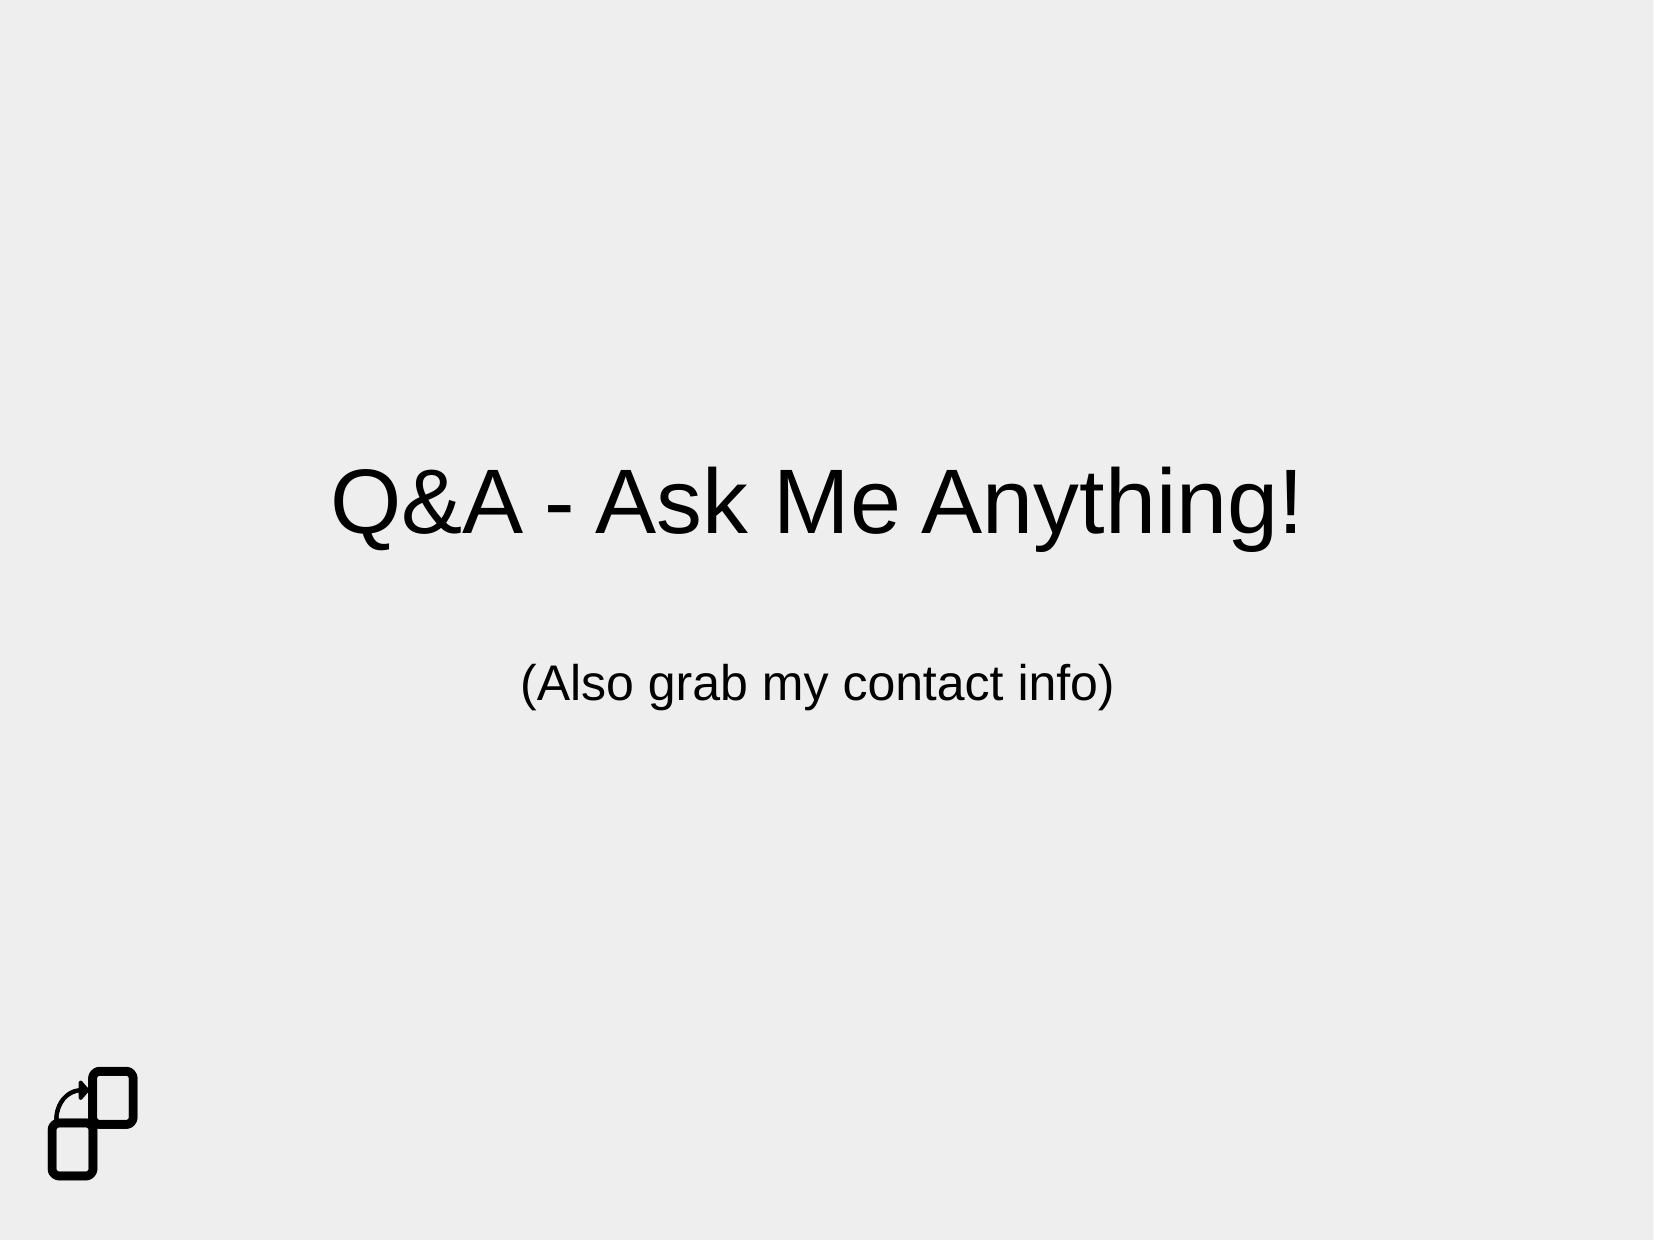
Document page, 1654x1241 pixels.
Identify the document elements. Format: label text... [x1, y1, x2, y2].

picture [30, 1062, 153, 1186]
title Q&A - Ask Me Anything! (Also grab my contact info) [73, 450, 1562, 711]
